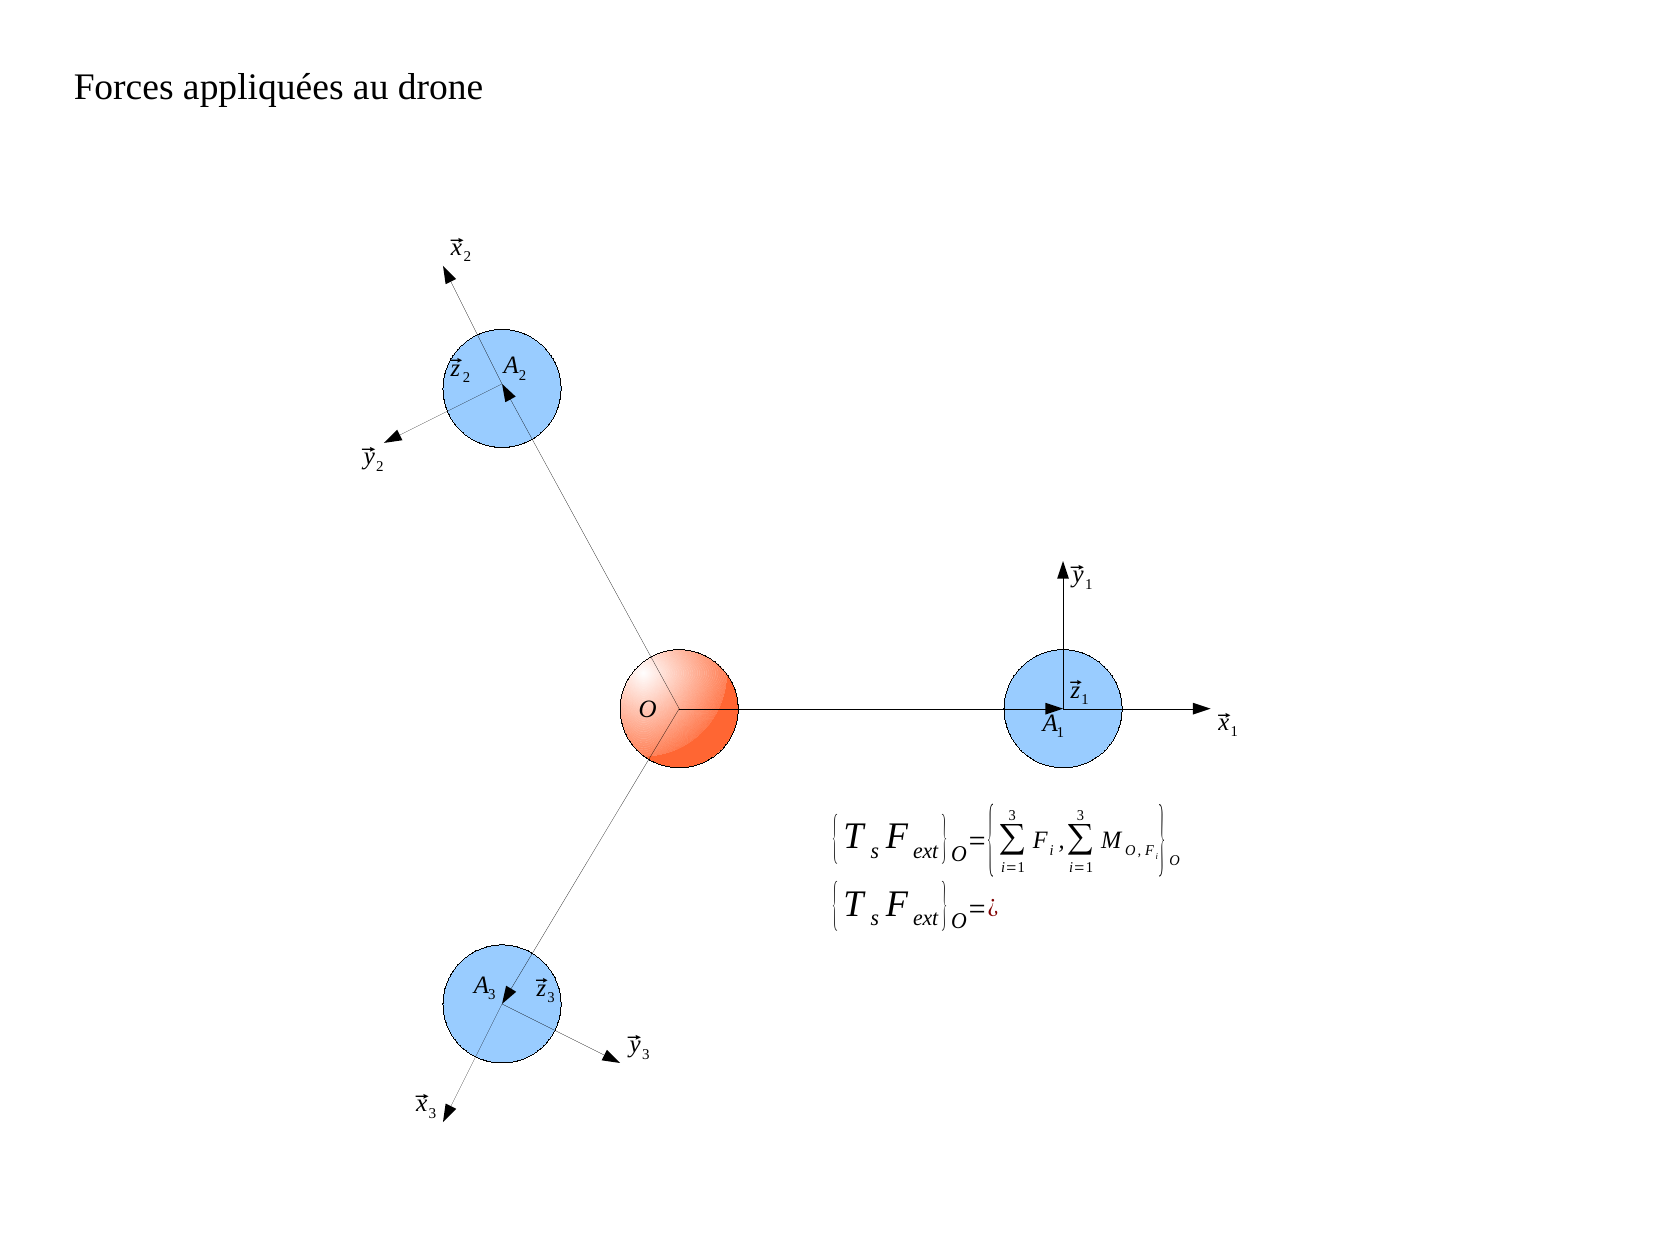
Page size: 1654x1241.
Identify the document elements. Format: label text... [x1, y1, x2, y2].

chart [1063, 676, 1096, 709]
text_box [442, 944, 532, 1057]
text_box Forces appliquées au drone [59, 59, 1093, 117]
chart [1033, 710, 1071, 742]
chart [1210, 708, 1245, 741]
text_box [1003, 649, 1063, 709]
text_box [652, 649, 739, 709]
text_box [476, 1005, 555, 1063]
text_box [478, 329, 562, 439]
text_box [447, 385, 531, 448]
chart [464, 971, 503, 1004]
text_box [442, 335, 499, 410]
chart [620, 1030, 656, 1063]
chart [408, 1090, 443, 1123]
text_box [620, 657, 678, 759]
chart [494, 371, 501, 384]
text_box [649, 710, 739, 768]
text_box [504, 953, 561, 1030]
chart [826, 803, 1185, 934]
text_box [1004, 710, 1123, 768]
chart [354, 442, 390, 475]
chart [528, 974, 562, 1007]
chart [442, 233, 478, 266]
chart [632, 696, 663, 725]
chart [442, 354, 476, 387]
chart [1063, 561, 1099, 594]
text_box [1064, 649, 1123, 709]
chart [494, 351, 532, 384]
